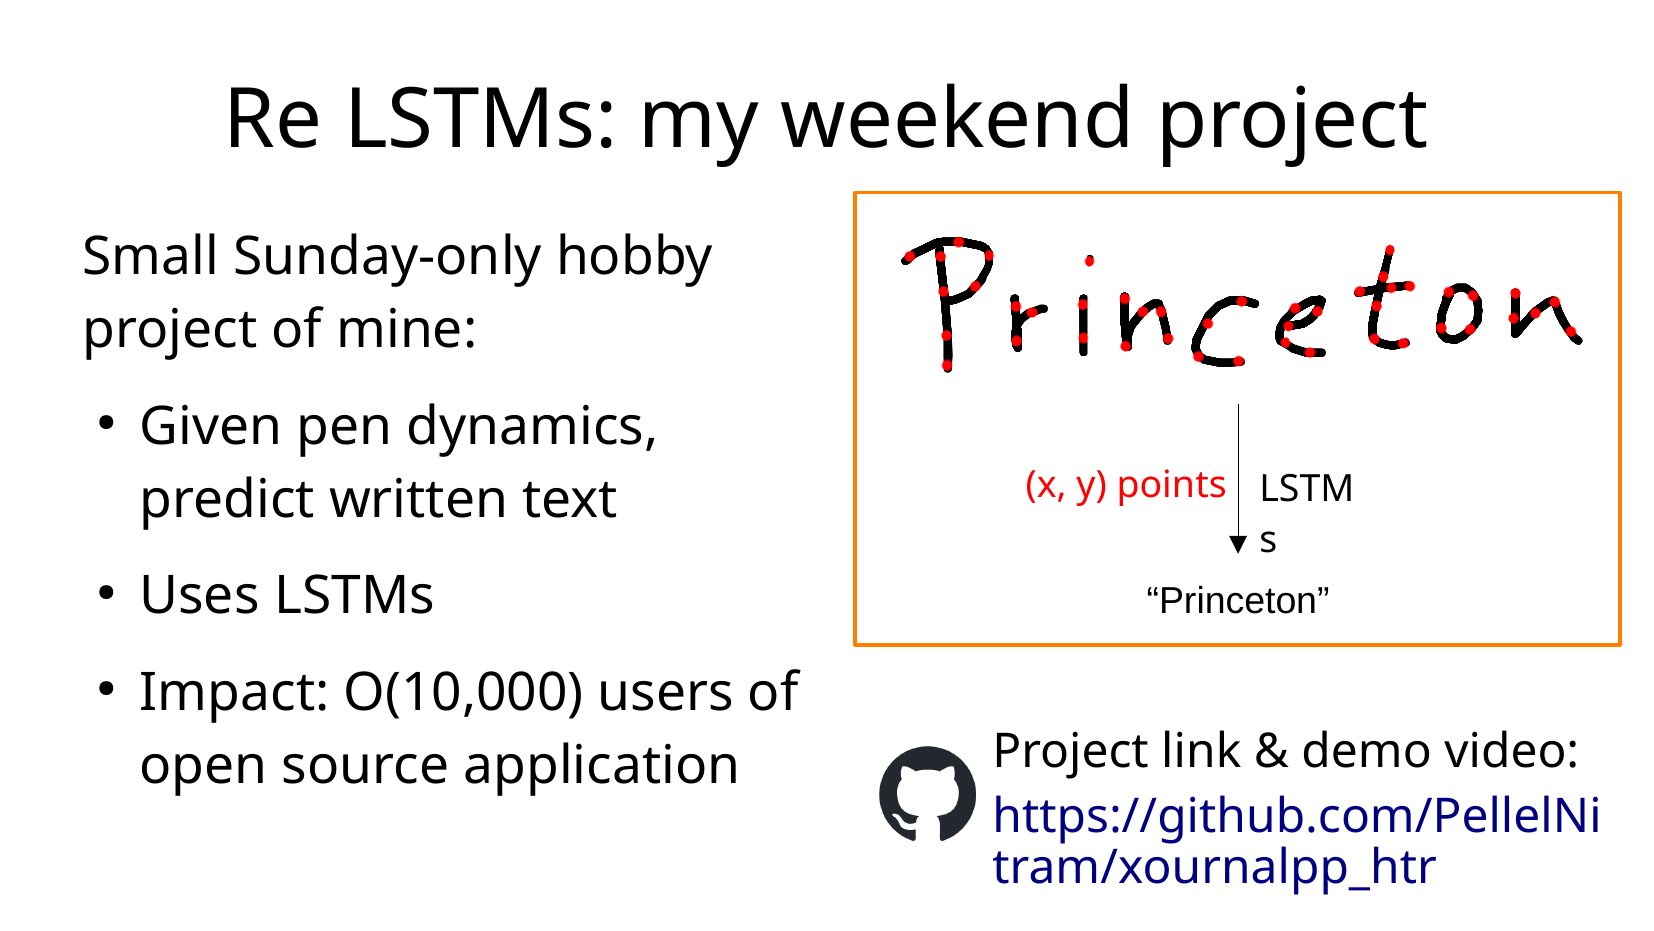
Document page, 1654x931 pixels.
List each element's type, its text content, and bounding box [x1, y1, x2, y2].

picture [877, 743, 978, 844]
title Re LSTMs: my weekend project [82, 37, 1571, 193]
list Small Sunday-only hobby project of mine: Given pen dynamics, predict written text Uses LSTMs Impact: O(10,000) users of open source application [82, 217, 809, 856]
text_box LSTMs [1278, 453, 1386, 514]
text_box (x, y) points [1010, 450, 1278, 555]
text_box “Princeton” [990, 572, 1486, 630]
text_box Project link & demo video: https://github.com/PellelNitram/xournalpp_htr [977, 708, 1623, 931]
picture [886, 228, 1591, 379]
